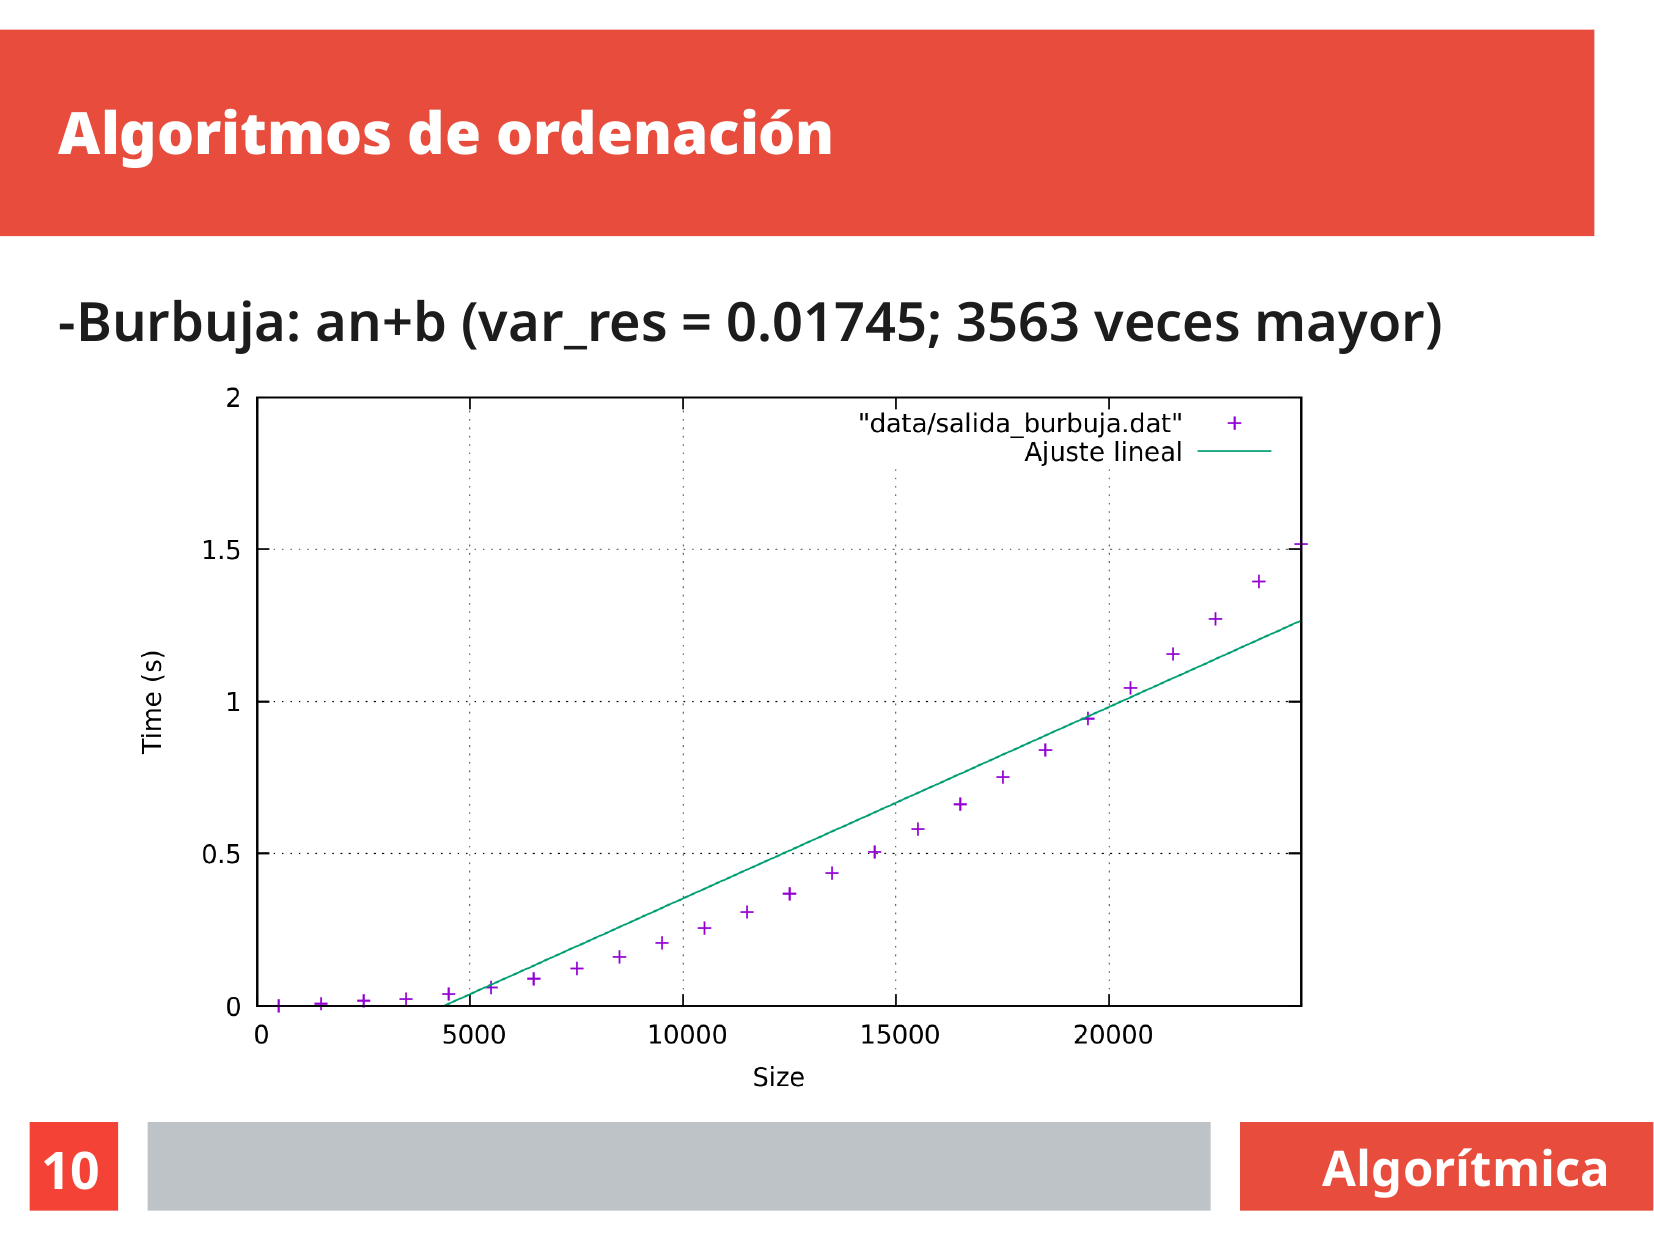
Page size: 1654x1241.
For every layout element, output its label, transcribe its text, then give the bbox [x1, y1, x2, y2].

list -Burbuja: an+b (var_res = 0.01745; 3563 veces mayor) [59, 283, 1565, 367]
list Algorítmica [1322, 1133, 1619, 1205]
title Algoritmos de ordenación [59, 82, 1595, 172]
list 10 [41, 1133, 113, 1205]
picture [129, 366, 1489, 1096]
